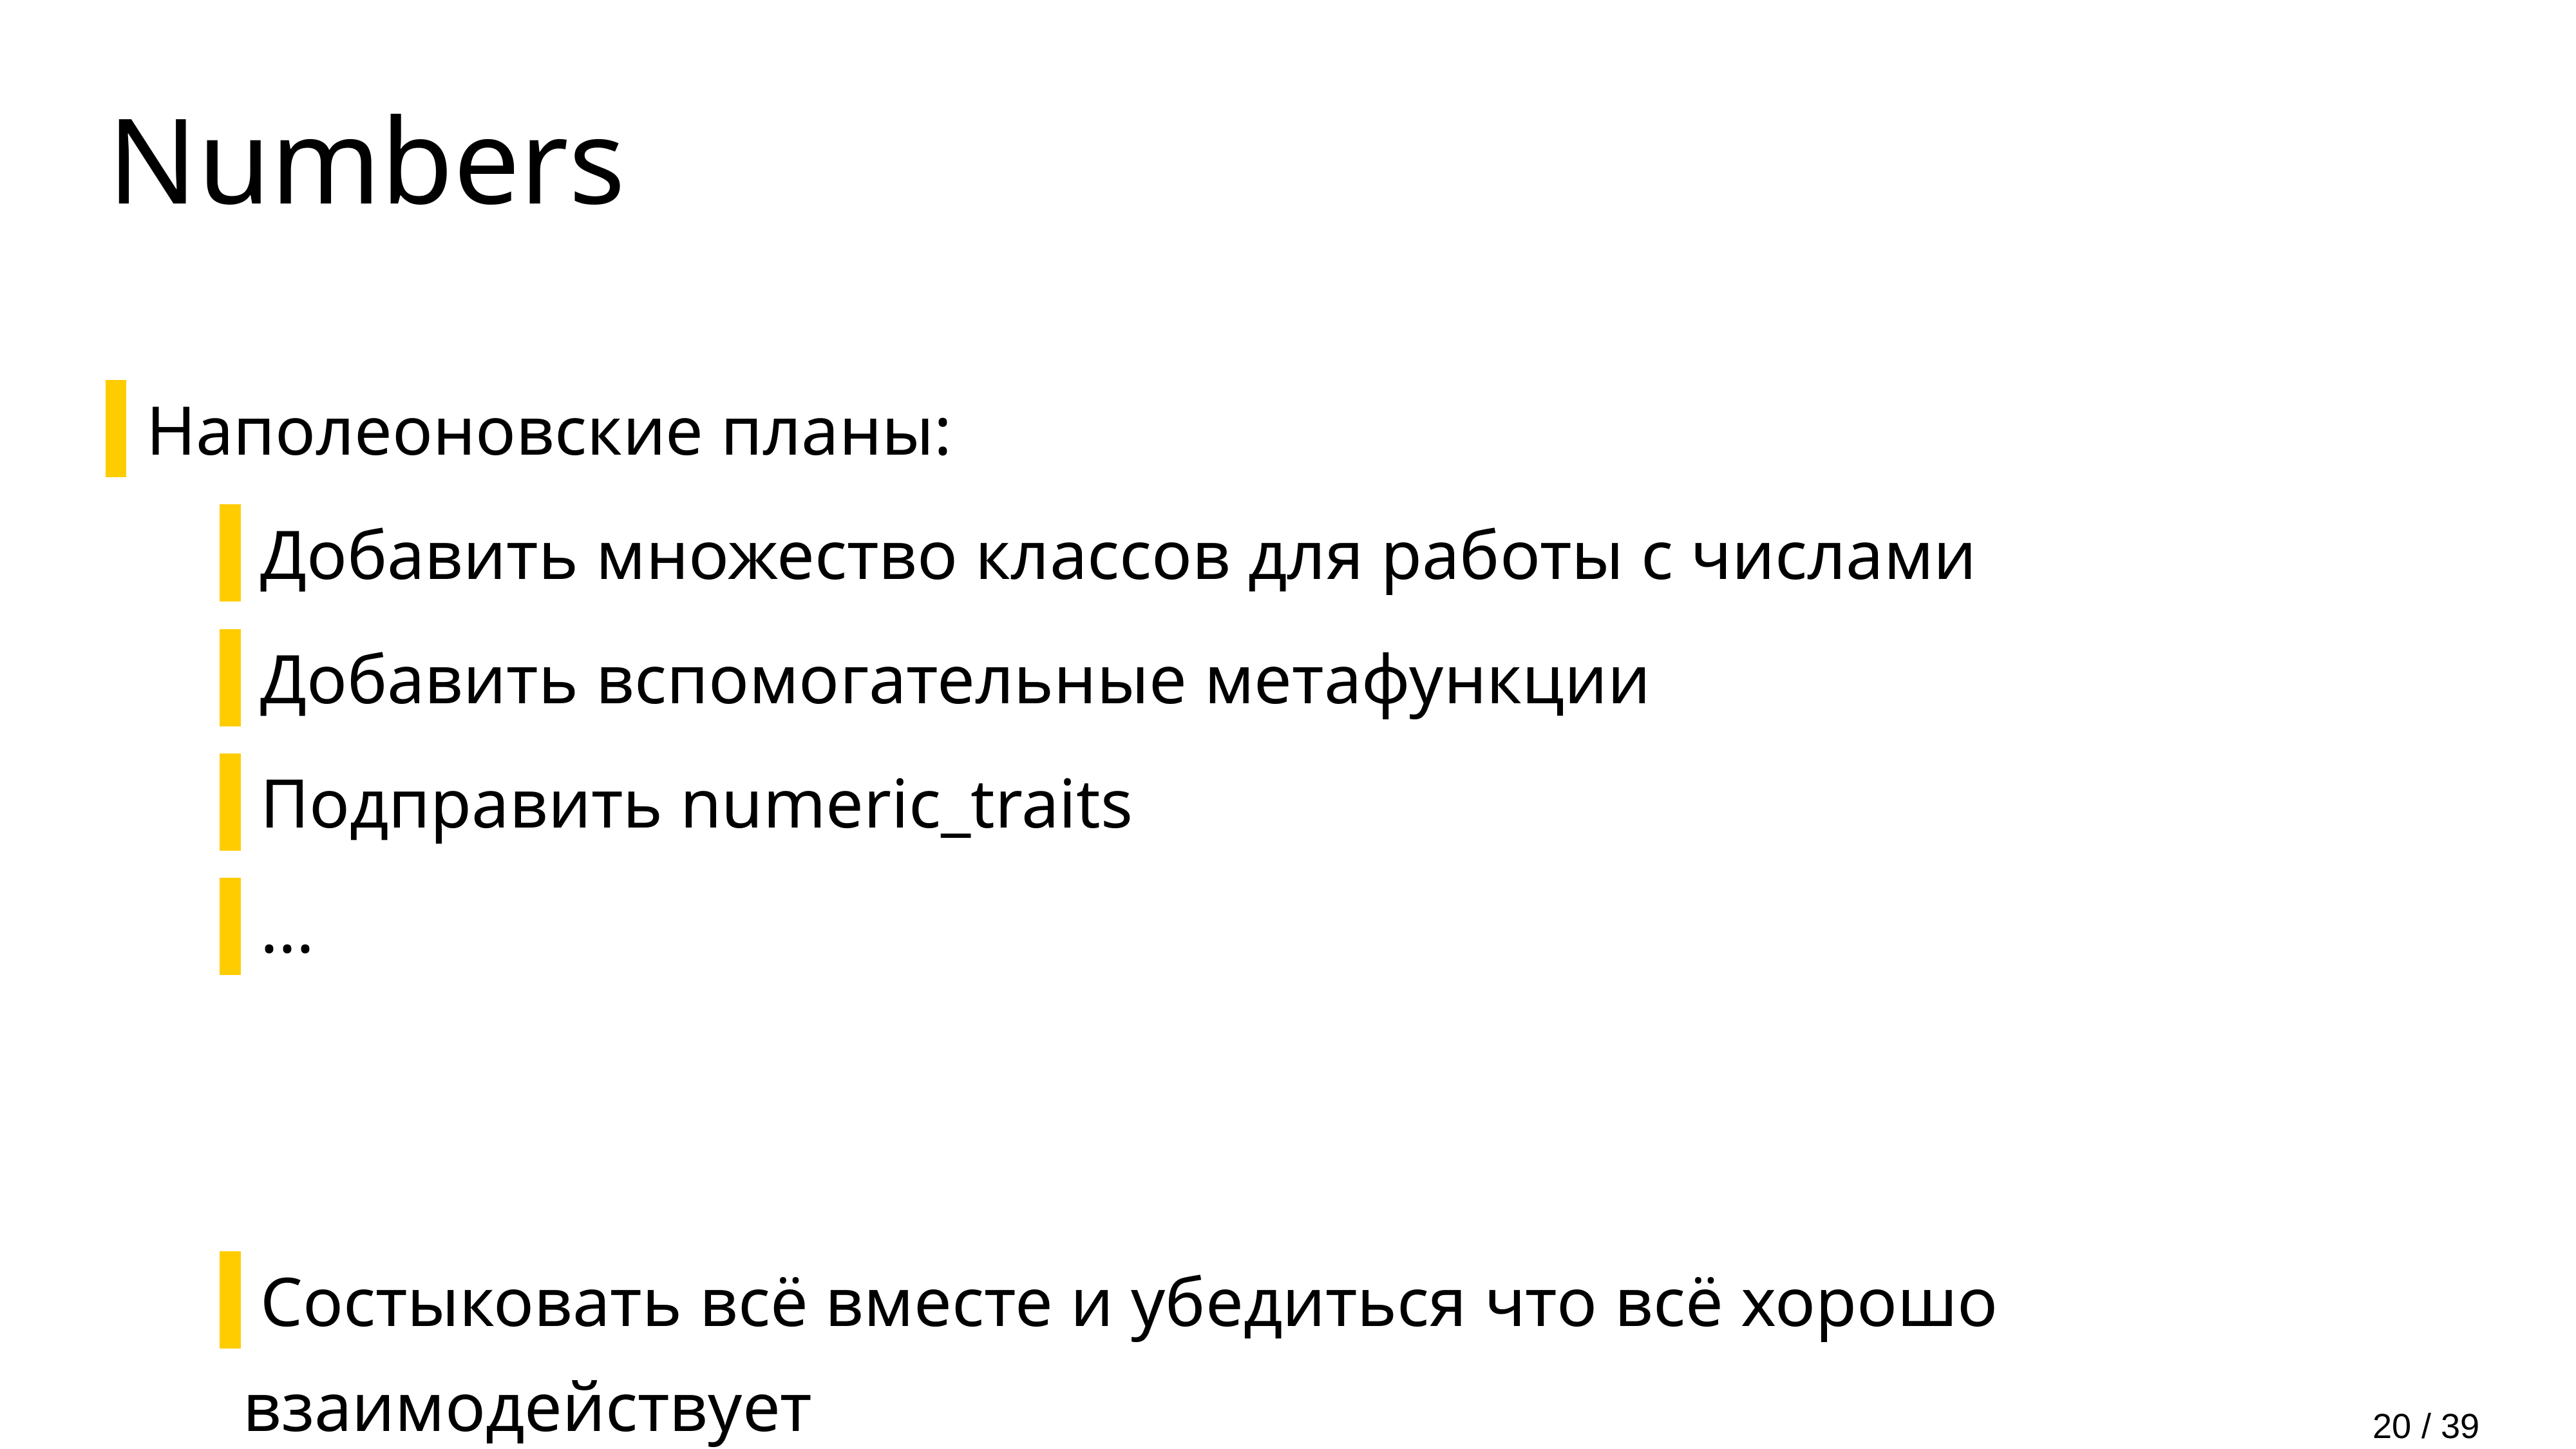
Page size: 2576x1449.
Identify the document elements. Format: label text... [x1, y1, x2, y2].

text_box Наполеоновские планы: Добавить множество классов для работы с числами Добавить вспомогательные метафункции Подправить numeric_traits ... Состыковать всё вместе и убедиться что всё хорошо взаимодействует [96, 364, 2512, 1419]
title Numbers [108, 80, 2468, 242]
text_box <number> / 39 [2363, 1402, 2576, 1449]
